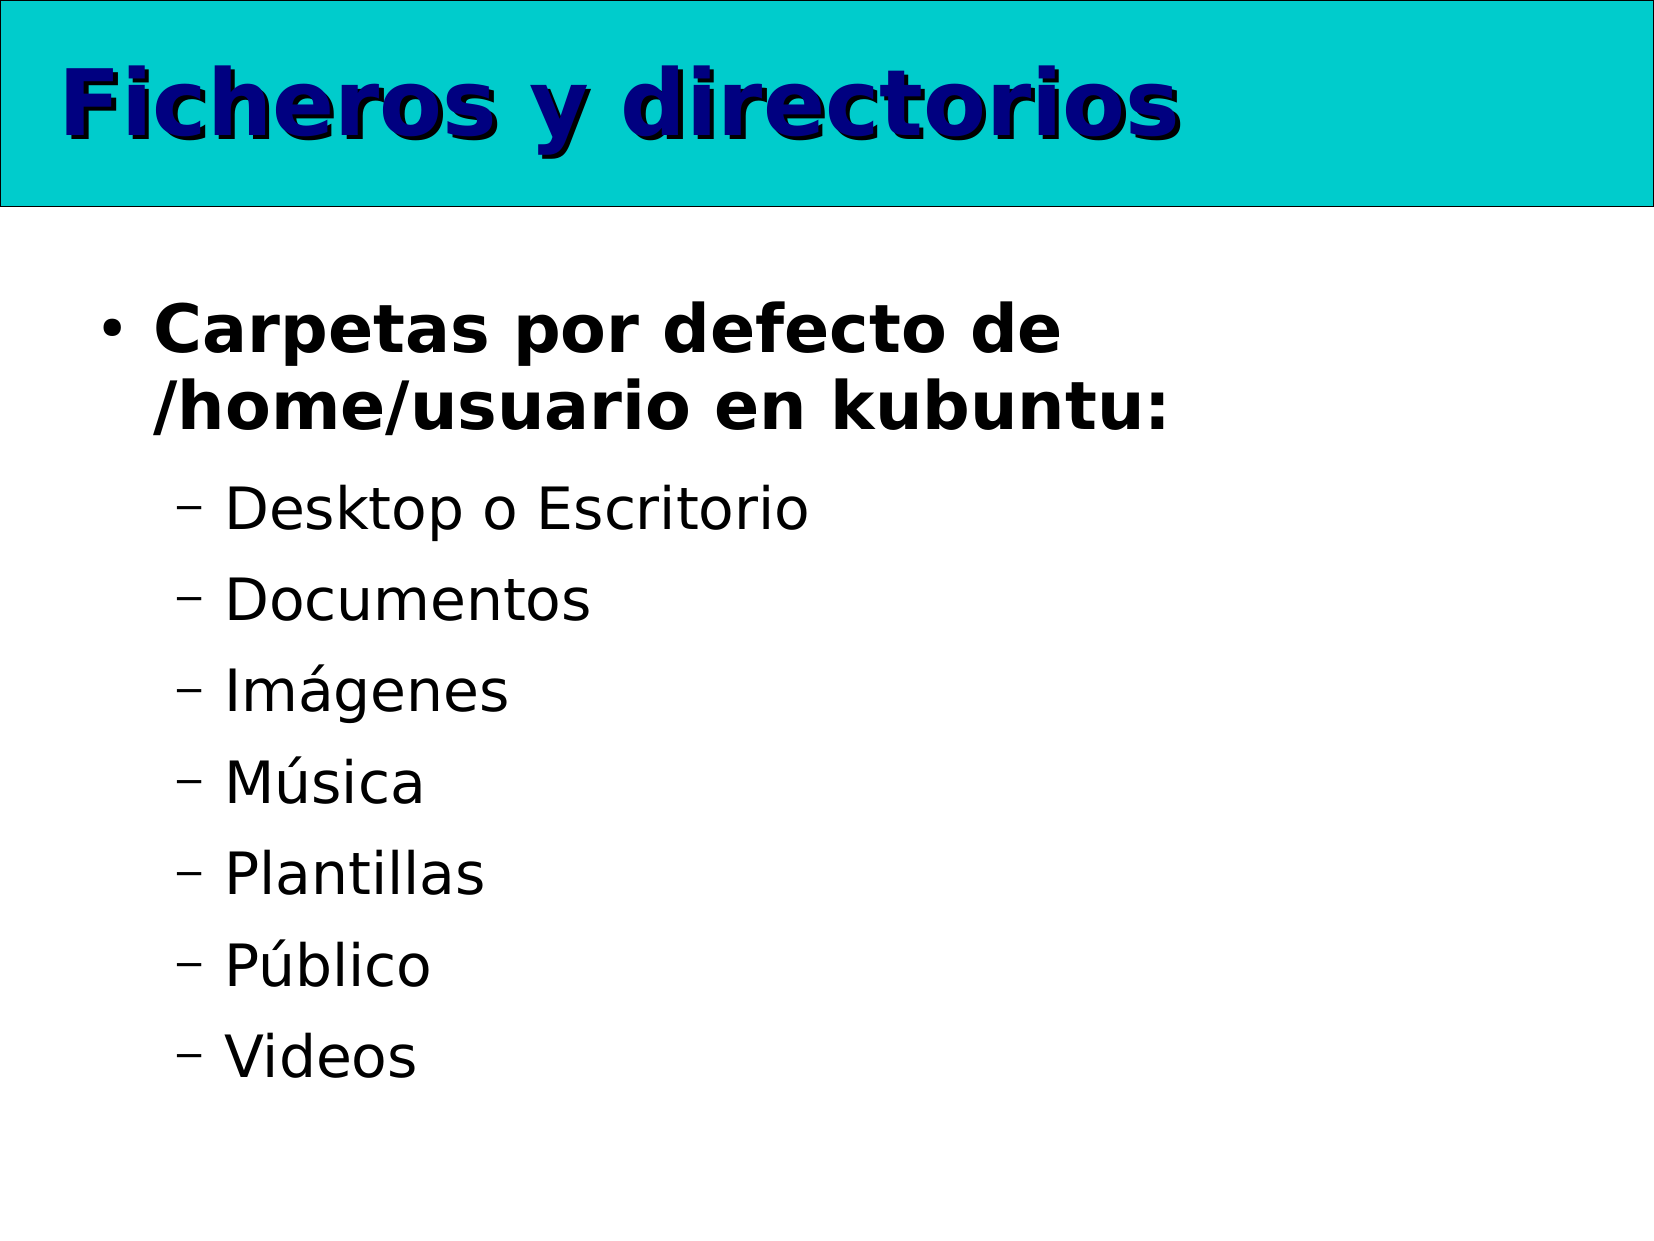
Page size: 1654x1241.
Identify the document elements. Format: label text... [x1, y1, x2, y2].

list Carpetas por defecto de /home/usuario en kubuntu: Desktop o Escritorio Documentos Imágenes Música Plantillas Público Videos [82, 290, 1571, 1109]
title Ficheros y directorios [59, 14, 1654, 192]
